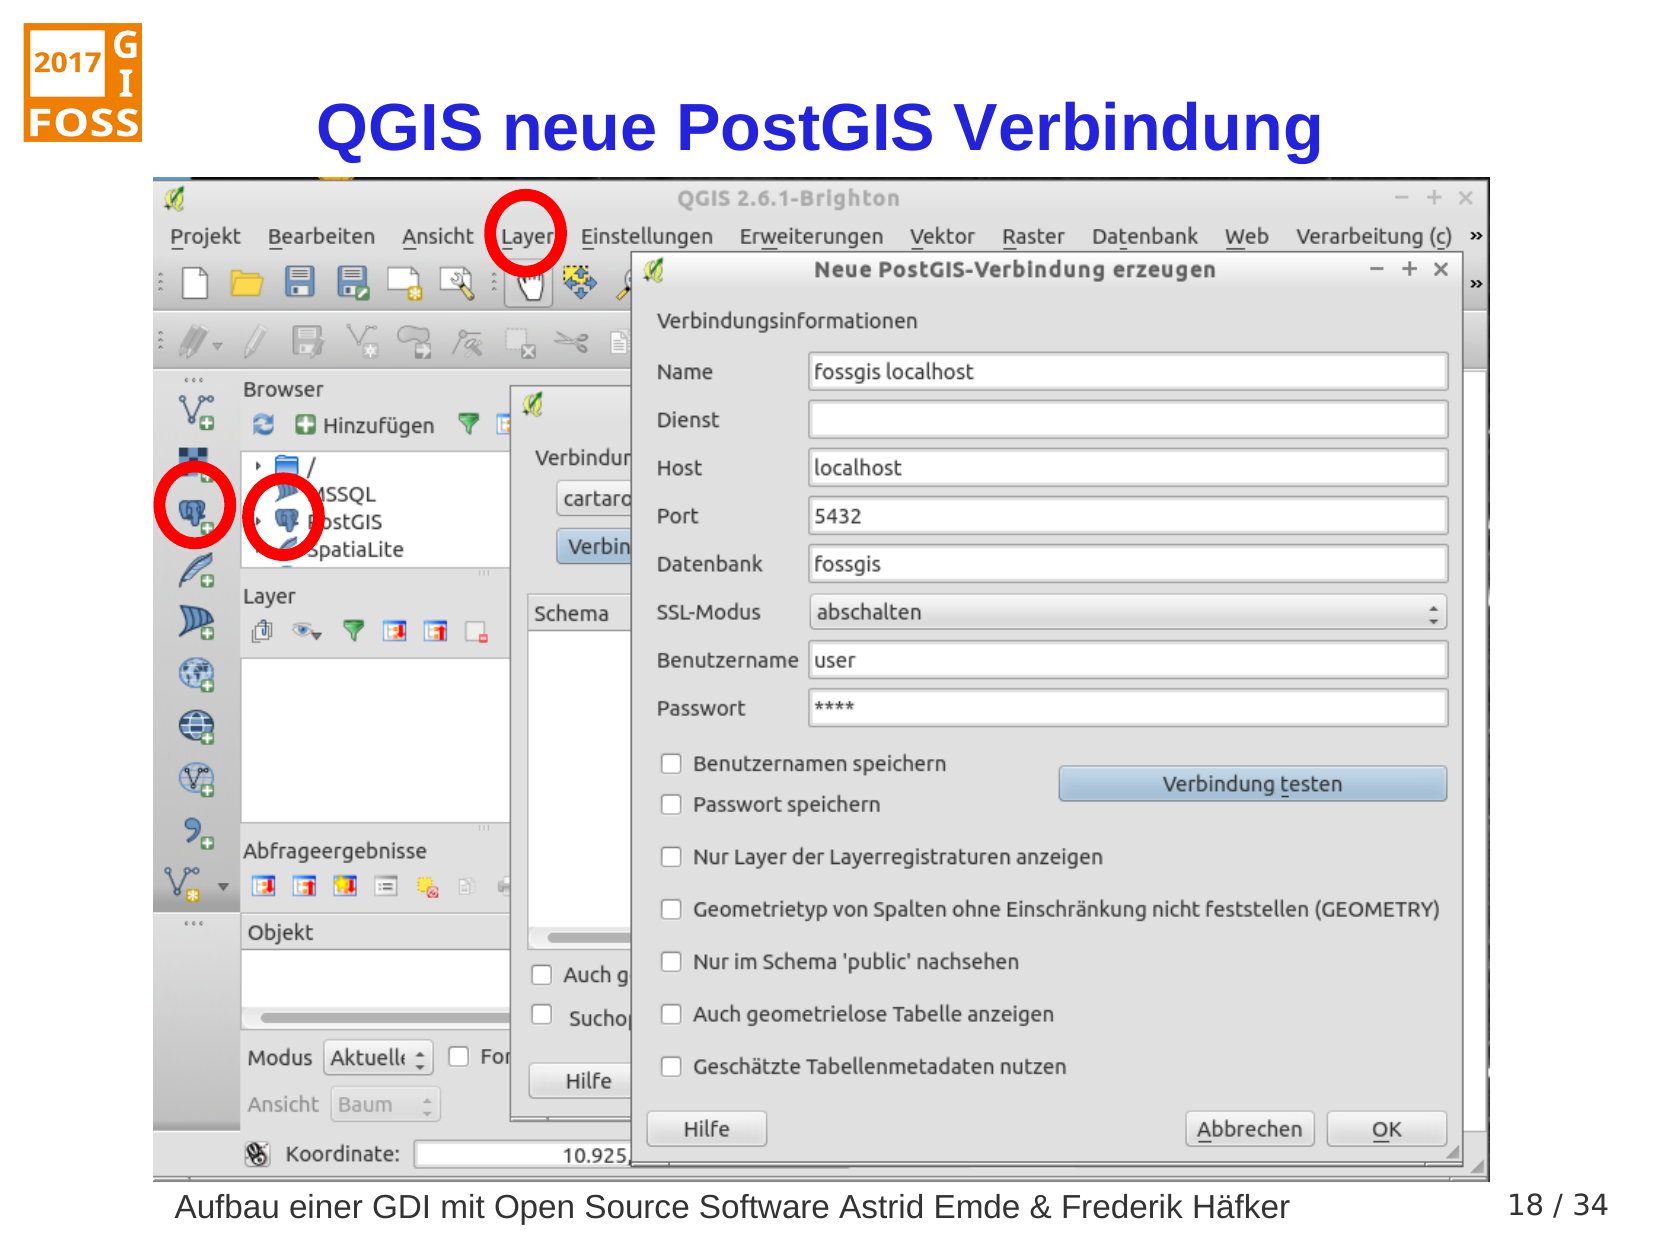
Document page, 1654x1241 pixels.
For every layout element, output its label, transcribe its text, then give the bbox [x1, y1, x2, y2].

picture [166, 473, 224, 537]
picture [153, 177, 1490, 1182]
picture [23, 23, 142, 142]
title QGIS neue PostGIS Verbindung [76, 53, 1565, 201]
